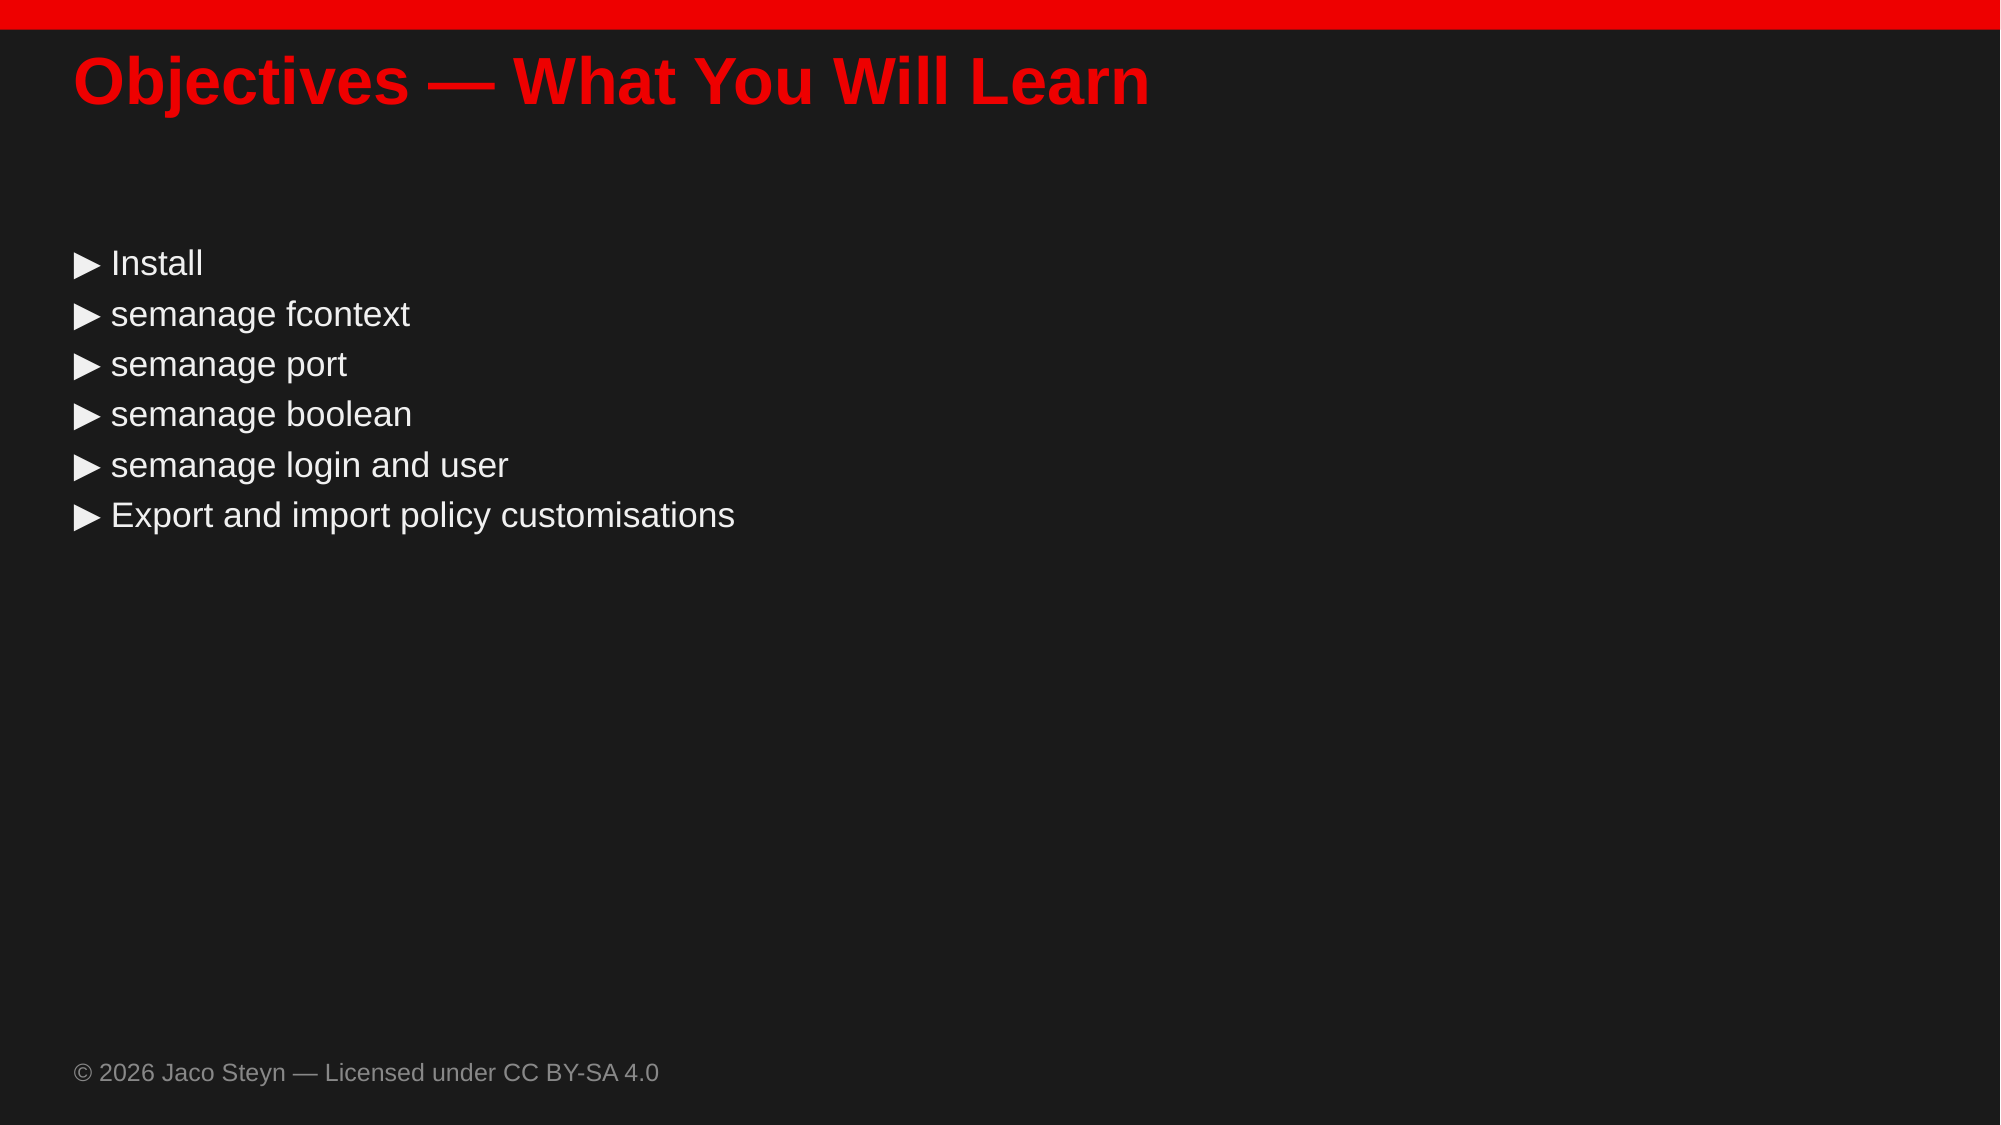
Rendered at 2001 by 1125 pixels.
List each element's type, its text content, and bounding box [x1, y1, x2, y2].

text_box © 2026 Jaco Steyn — Licensed under CC BY-SA 4.0 [59, 1051, 1942, 1093]
text_box ▶ Install ▶ semanage fcontext ▶ semanage port ▶ semanage boolean ▶ semanage login and user ▶ Export and import policy customisations [59, 236, 1942, 1037]
text_box Objectives — What You Will Learn [59, 36, 1942, 208]
text_box [0, 0, 2001, 30]
